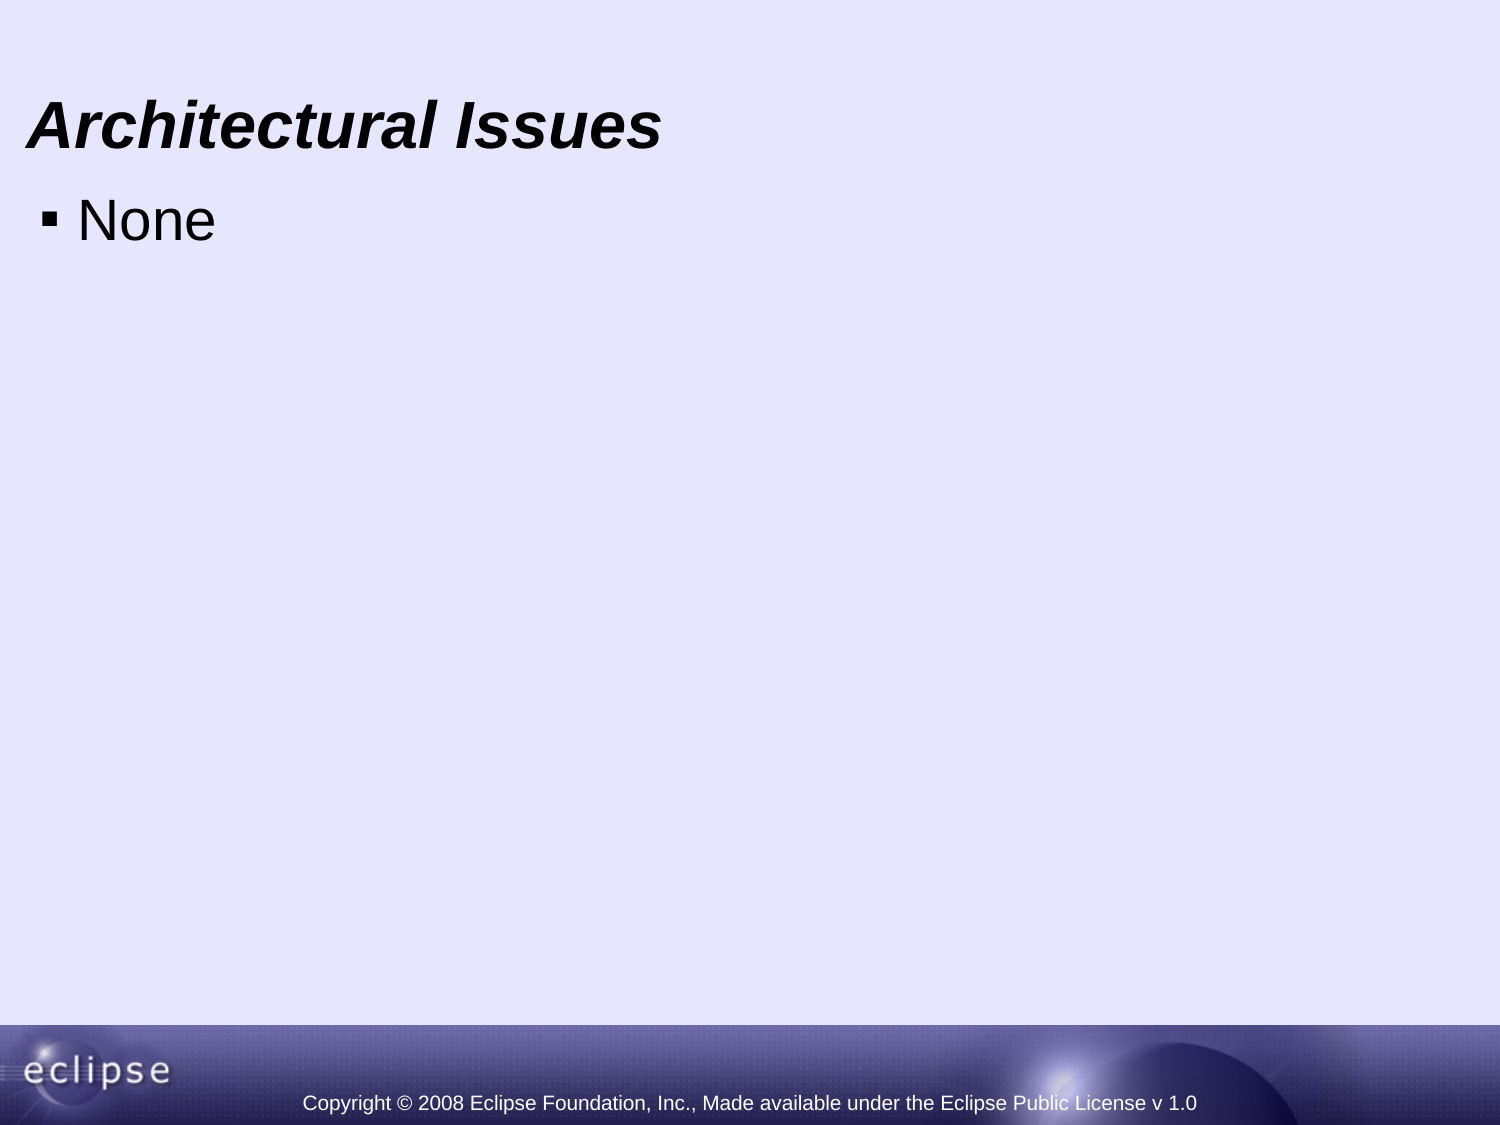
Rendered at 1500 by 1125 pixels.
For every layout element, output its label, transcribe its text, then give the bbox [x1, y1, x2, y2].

title Architectural Issues [26, 84, 1474, 172]
picture [0, 1025, 1500, 1125]
list None [37, 187, 1463, 1021]
